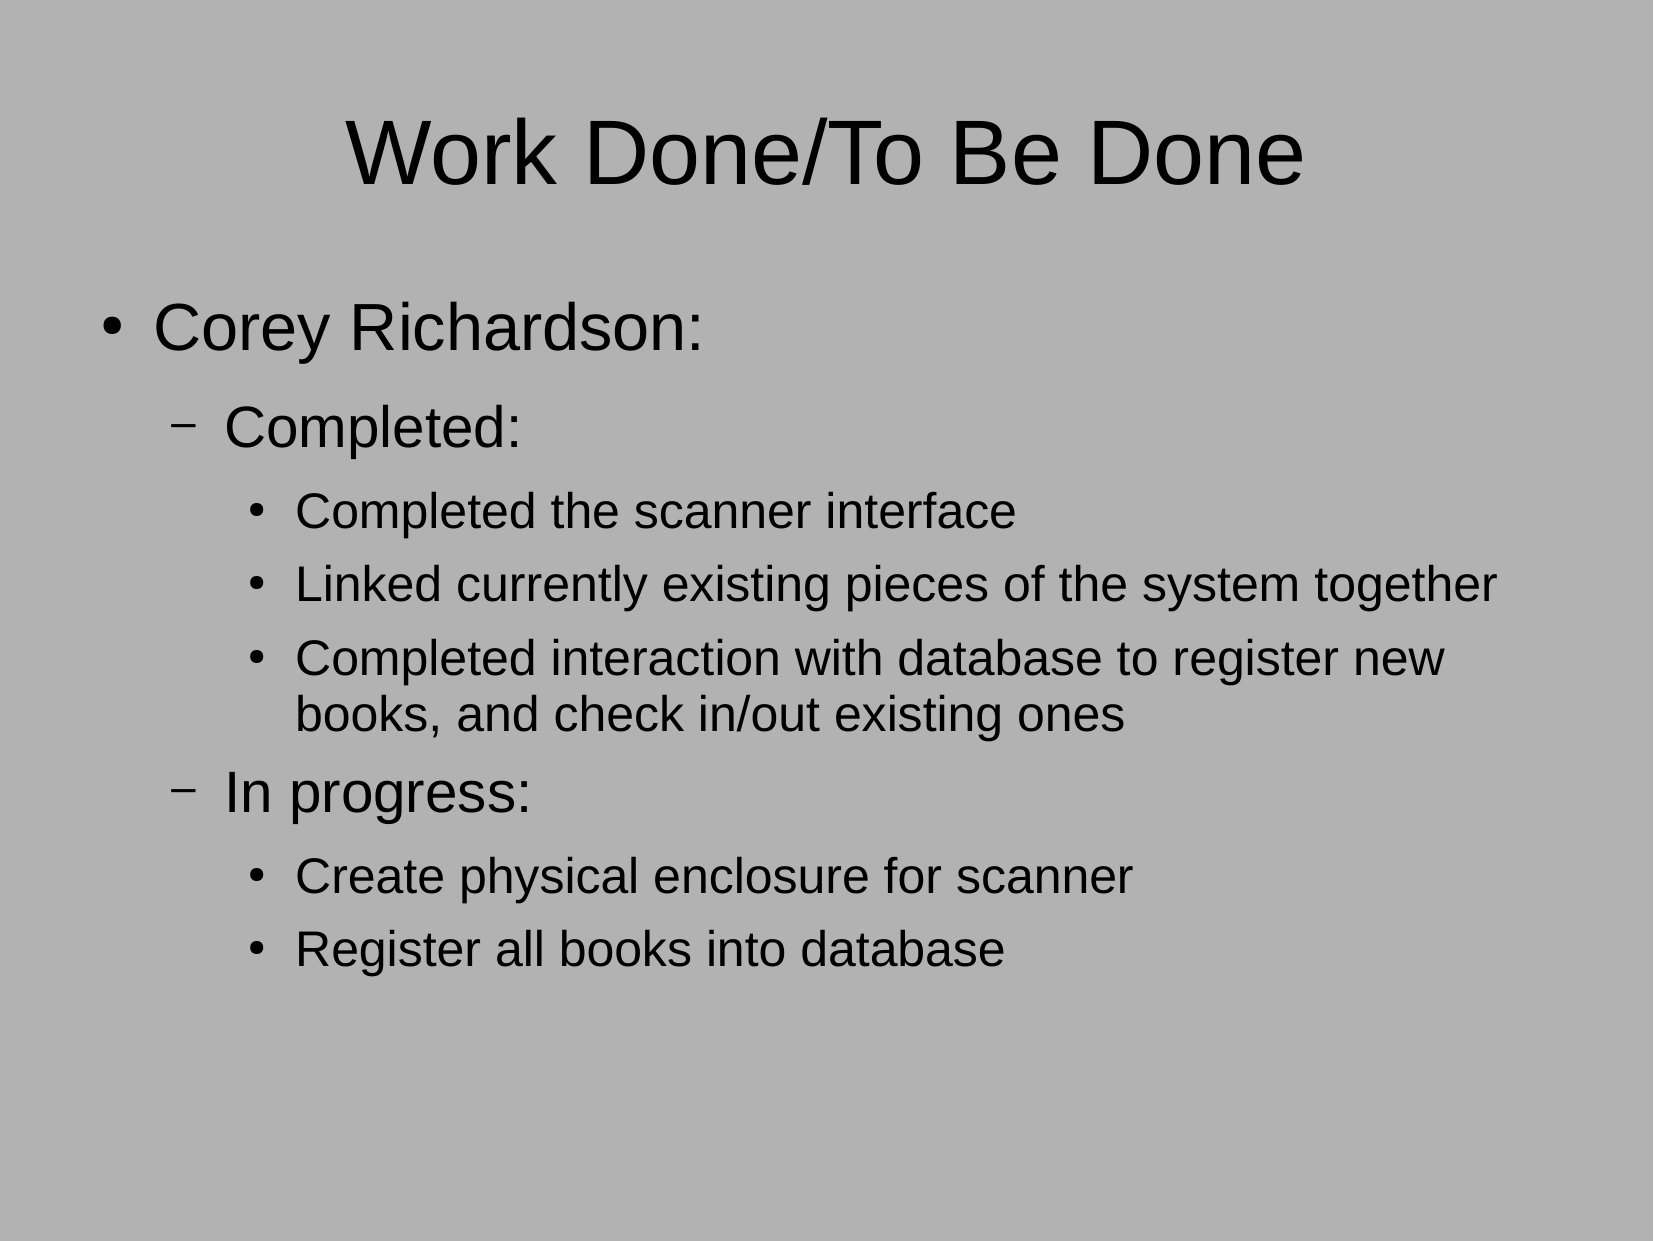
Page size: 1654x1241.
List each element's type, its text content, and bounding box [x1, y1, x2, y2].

title Work Done/To Be Done [82, 49, 1571, 257]
list Corey Richardson: Completed: Completed the scanner interface Linked currently existing pieces of the system together Completed interaction with database to register new books, and check in/out existing ones In progress: Create physical enclosure for scanner Register all books into database [82, 290, 1571, 1010]
